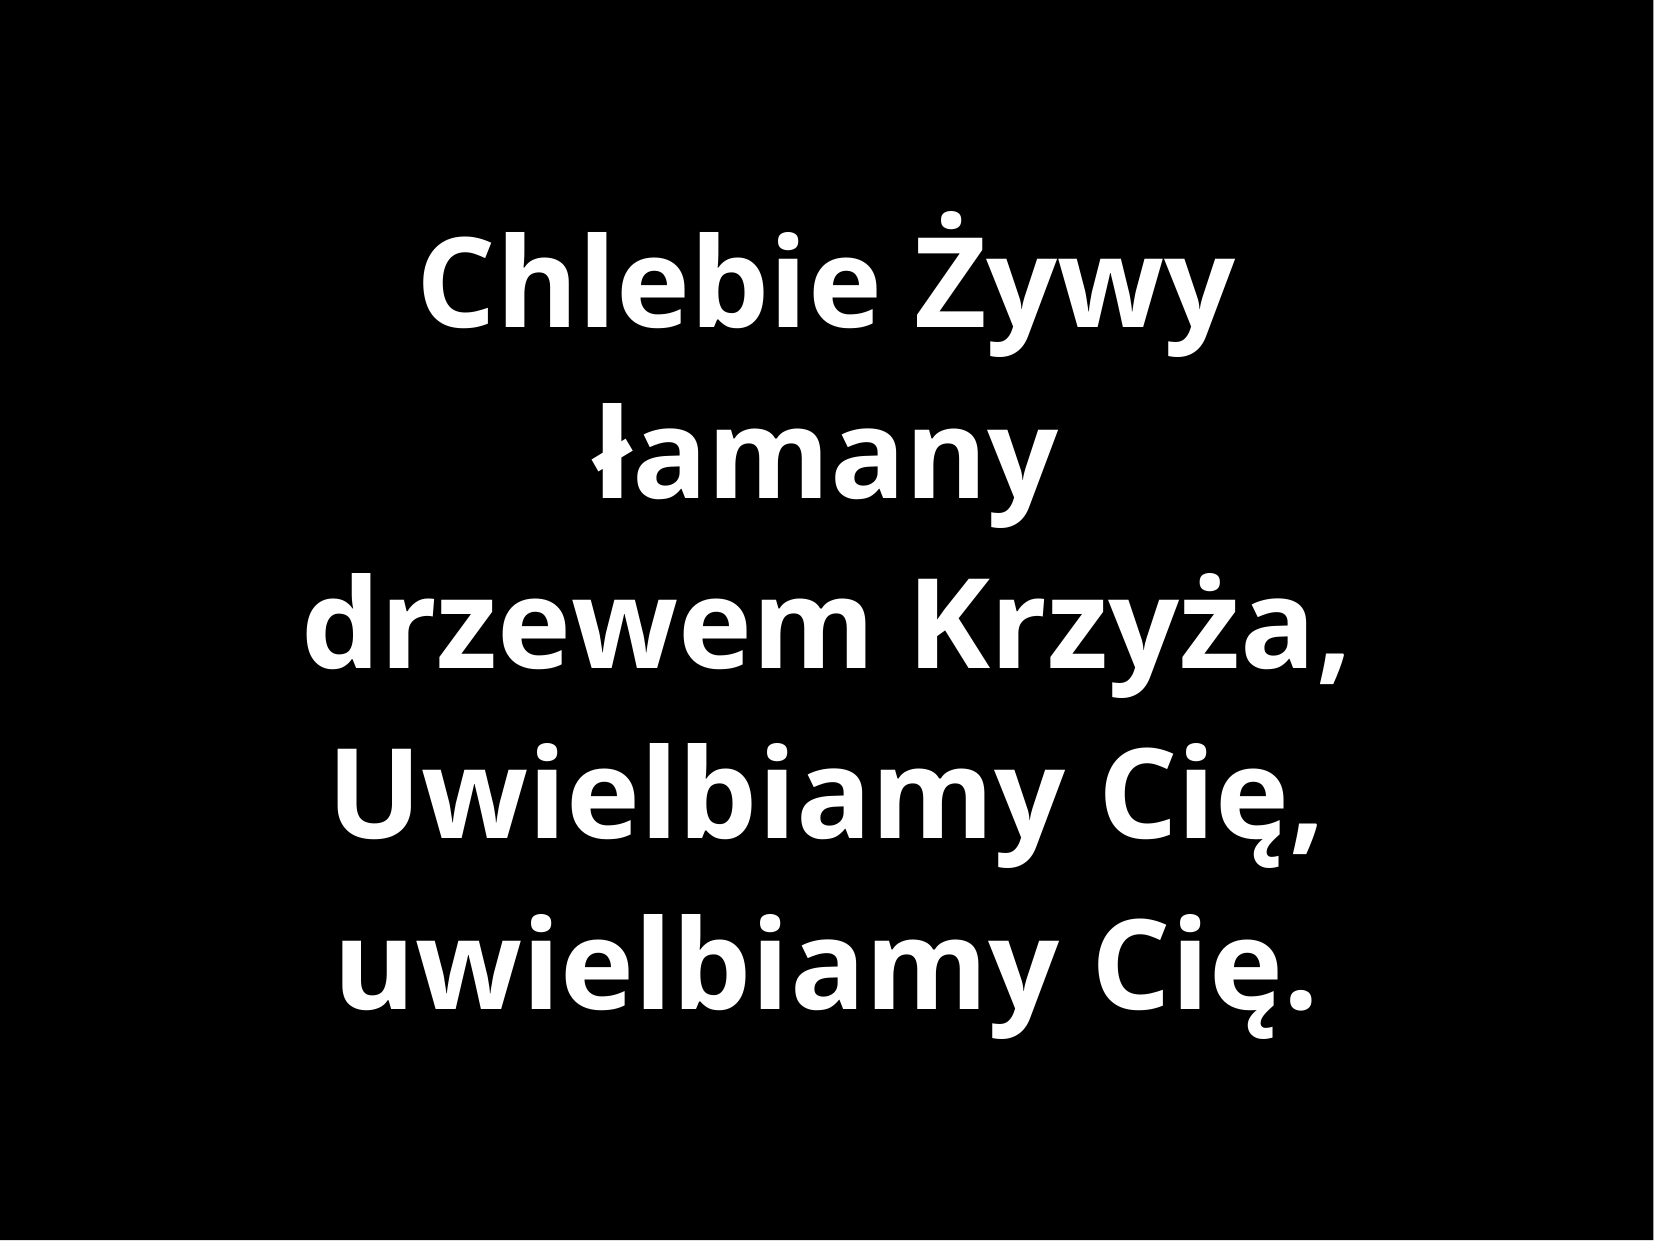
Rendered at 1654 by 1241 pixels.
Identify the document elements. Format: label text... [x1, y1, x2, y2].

title Chlebie Żywy łamany drzewem Krzyża, Uwielbiamy Cię, uwielbiamy Cię. [0, 0, 1654, 1241]
